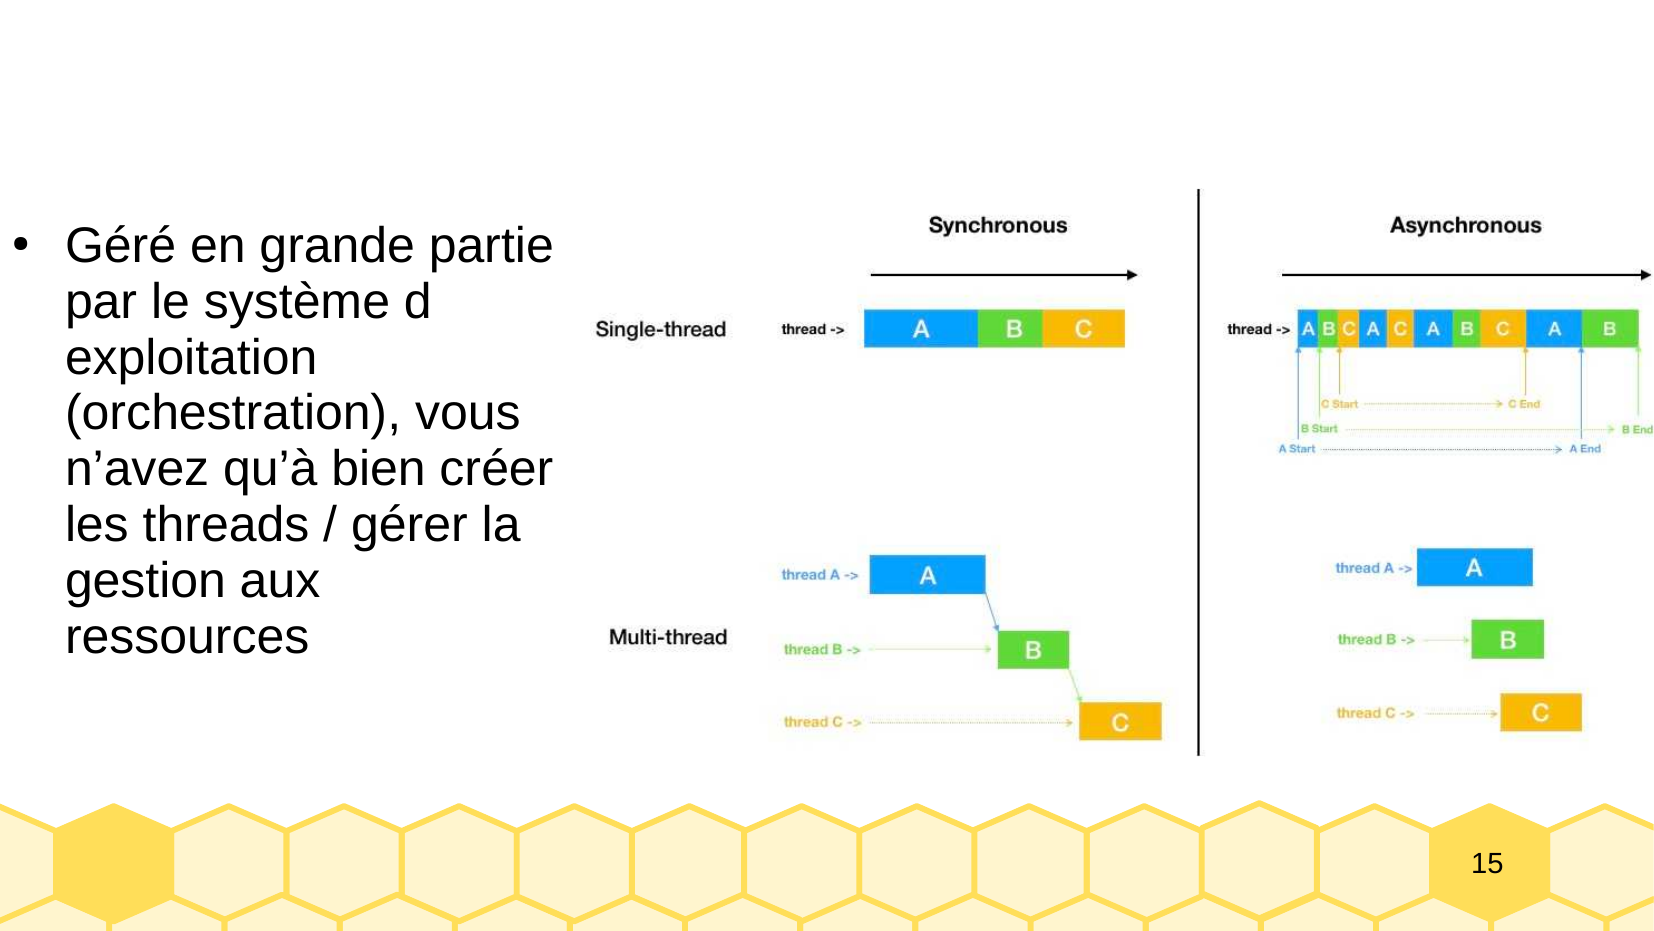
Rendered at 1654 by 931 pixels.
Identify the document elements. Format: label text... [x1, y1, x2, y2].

picture [590, 188, 1654, 758]
list Géré en grande partie par le système d exploitation (orchestration), vous n’avez qu’à bien créer les threads / gérer la gestion aux ressources [0, 217, 562, 758]
